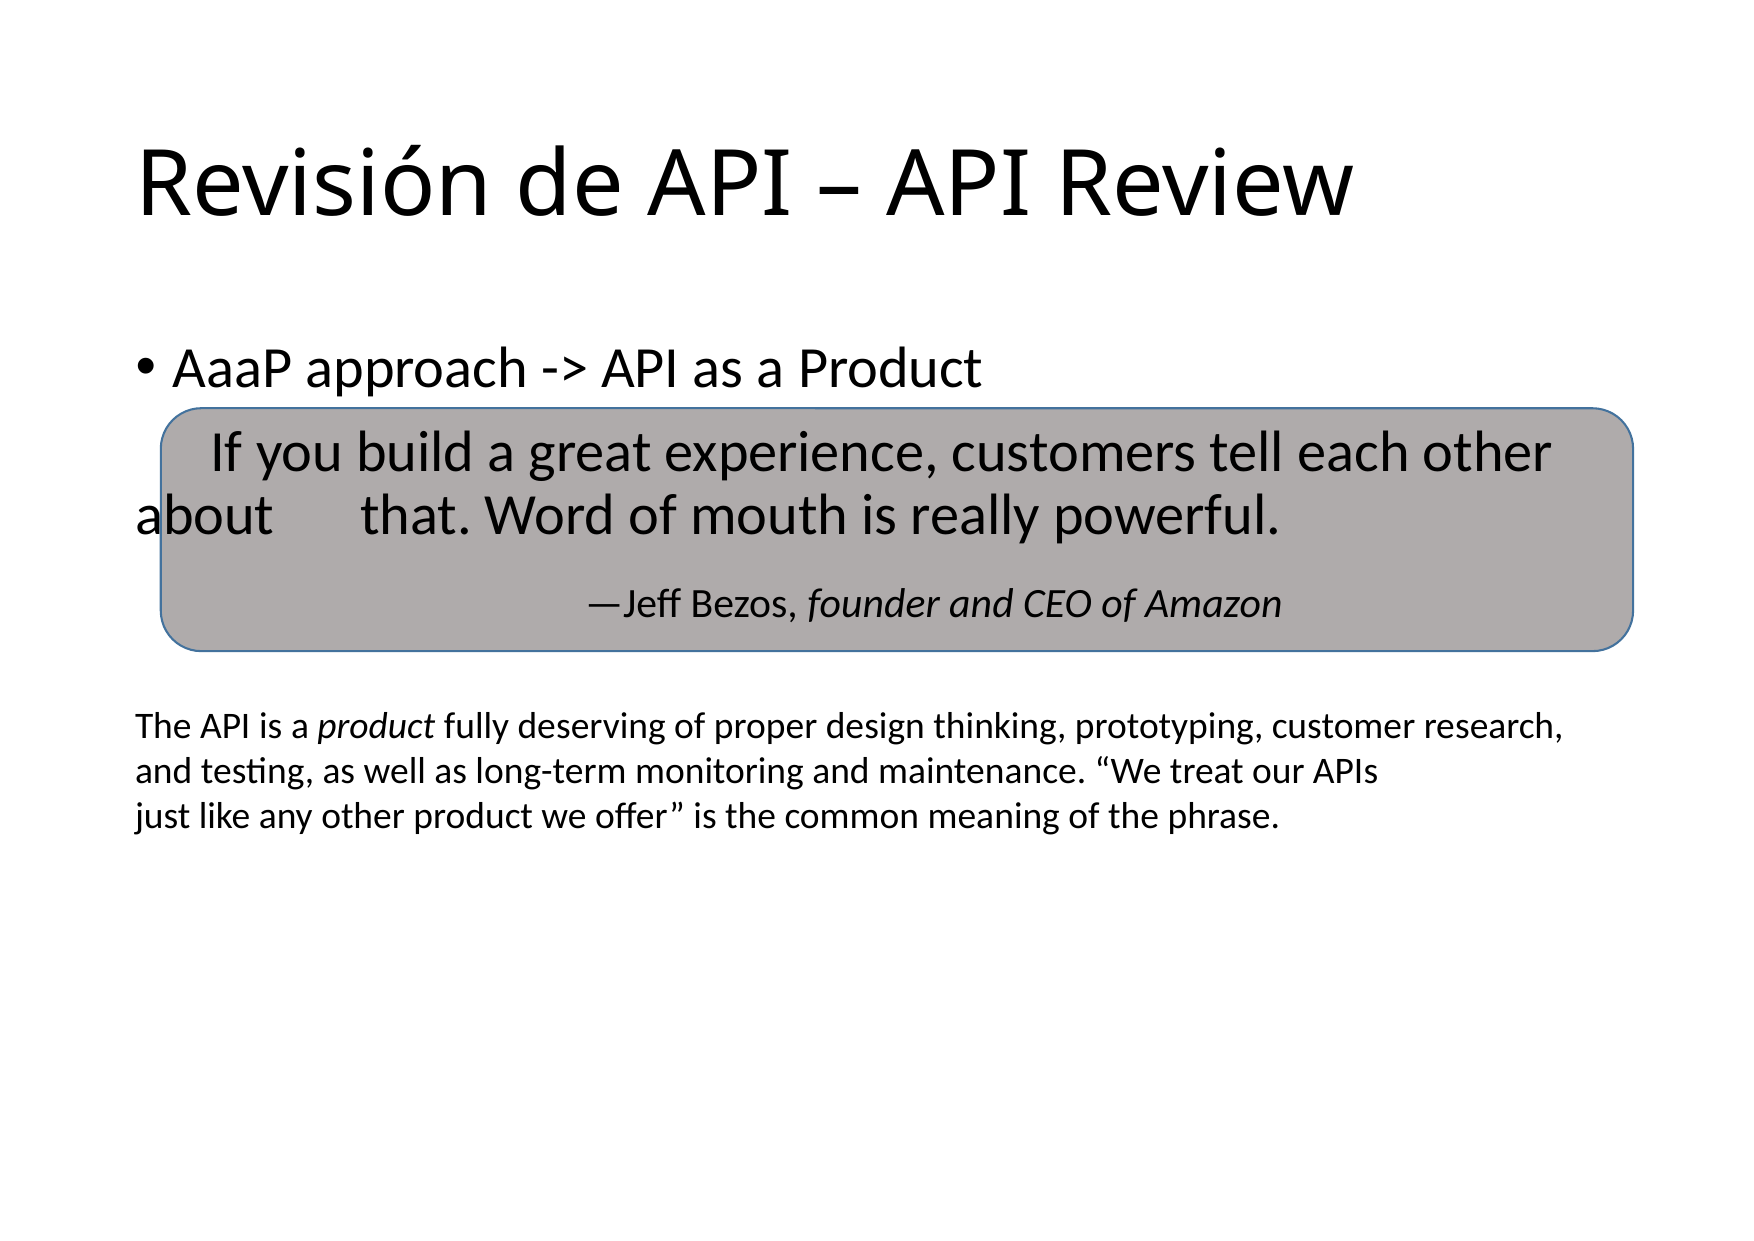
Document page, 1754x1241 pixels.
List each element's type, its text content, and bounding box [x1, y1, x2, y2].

text_box The API is a product fully deserving of proper design thinking, prototyping, customer research, and testing, as well as long-term monitoring and maintenance. “We treat our APIs just like any other product we offer” is the common meaning of the phrase. [120, 693, 1594, 844]
title Revisión de API – API Review [120, 65, 1634, 306]
list AaaP approach -> API as a Product If you build a great experience, customers tell each other about that. Word of mouth is really powerful. —Jeff Bezos, founder and CEO of Amazon [120, 330, 1634, 669]
